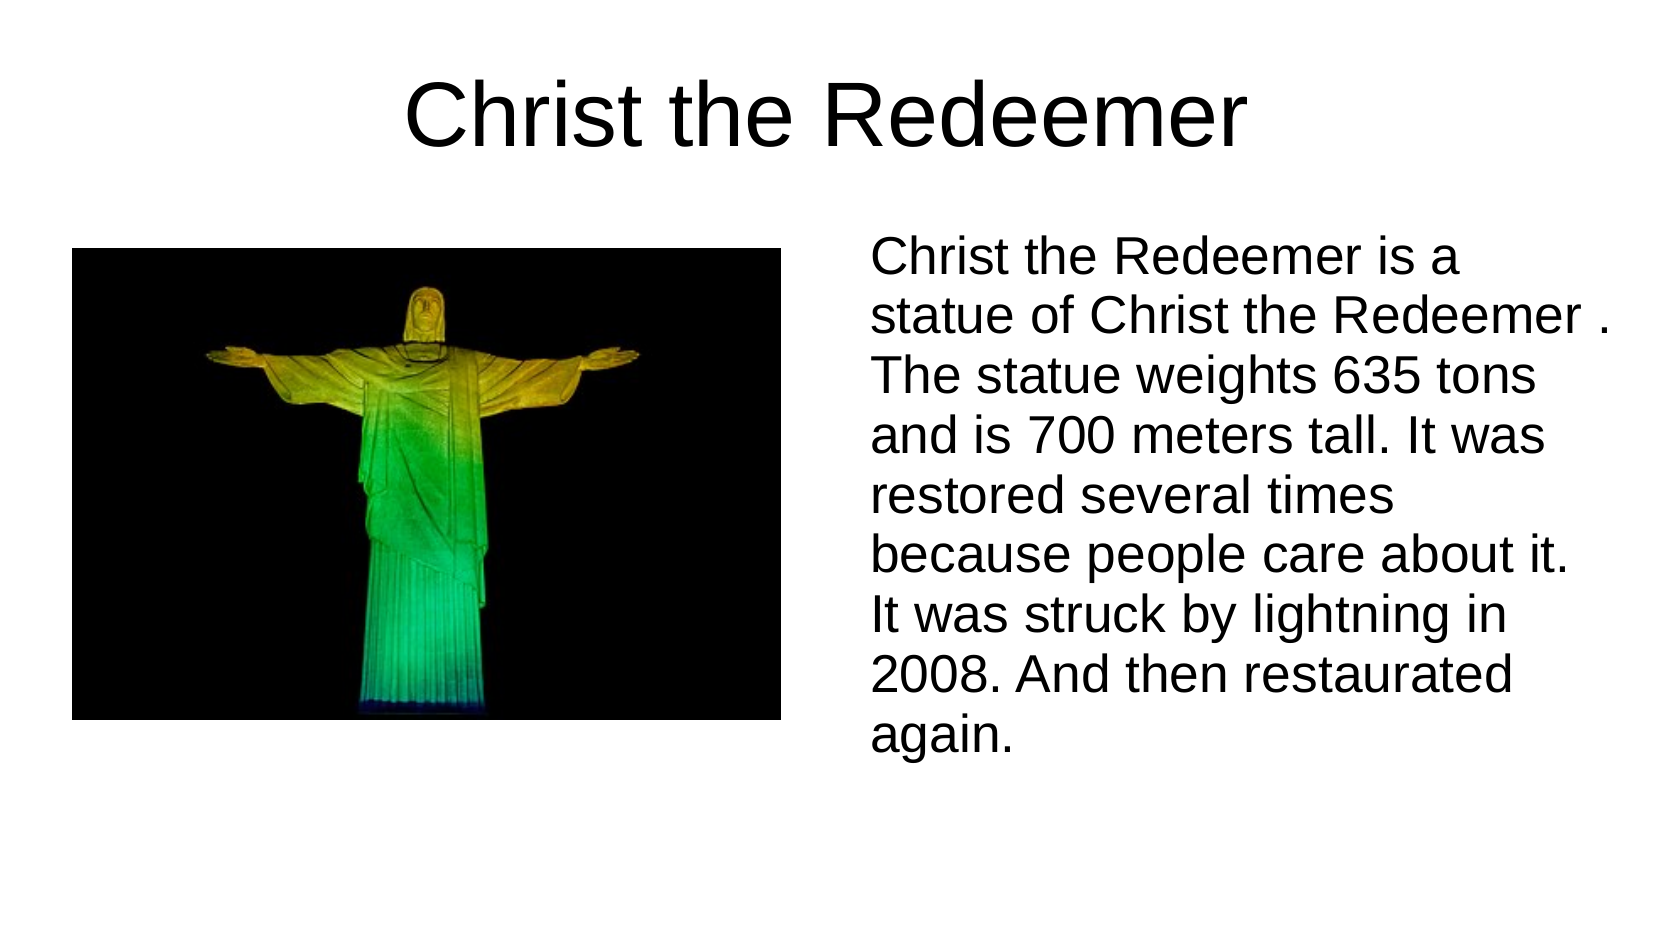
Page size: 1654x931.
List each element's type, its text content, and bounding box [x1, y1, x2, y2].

title Christ the Redeemer [82, 37, 1571, 193]
list Christ the Redeemer is a statue of Christ the Redeemer . The statue weights 635 tons and is 700 meters tall. It was restored several times because people care about it. It was struck by lightning in 2008. And then restaurated again. [870, 225, 1613, 766]
picture [72, 248, 781, 721]
